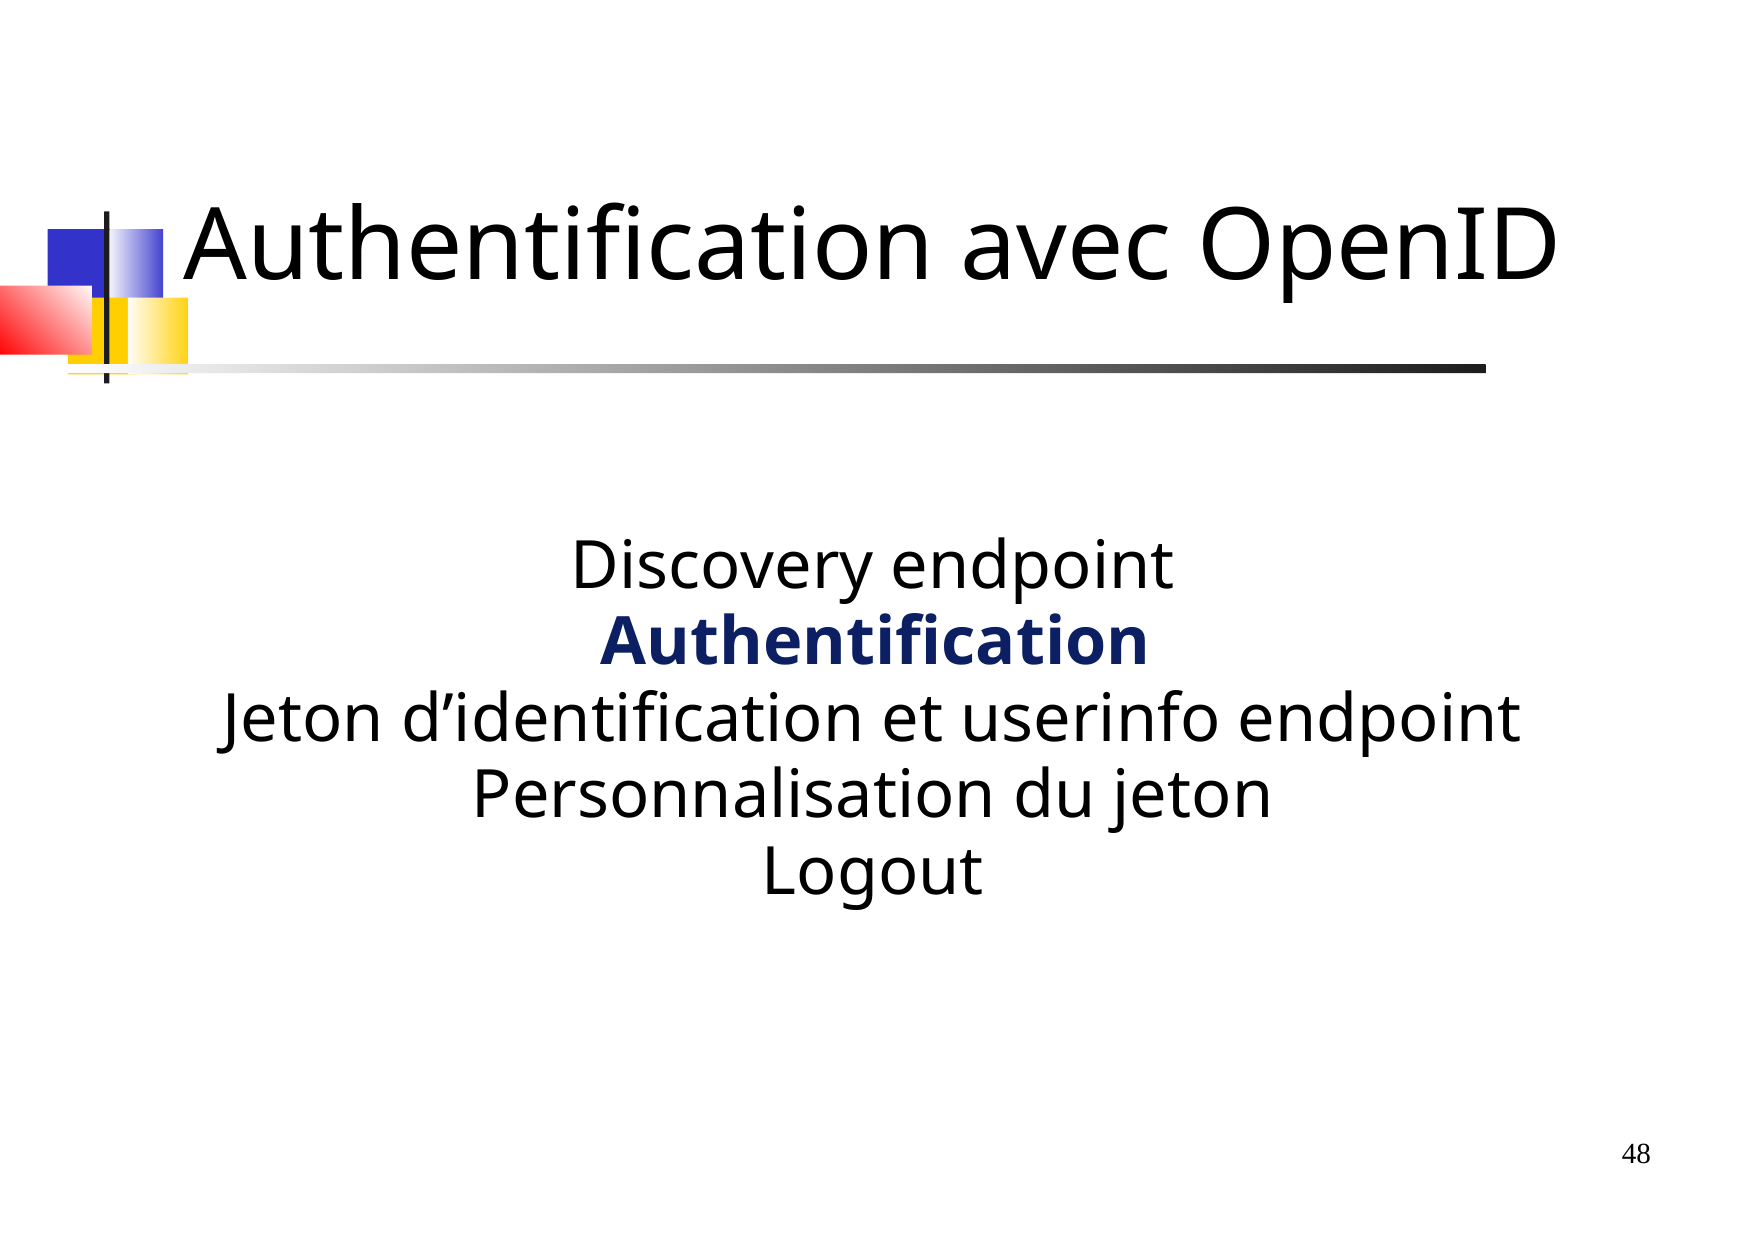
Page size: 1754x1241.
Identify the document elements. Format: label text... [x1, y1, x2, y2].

title Authentification avec OpenID [179, 130, 1567, 361]
subtitle Discovery endpoint Authentification Jeton d’identification et userinfo endpoint Personnalisation du jeton Logout [179, 371, 1567, 1091]
